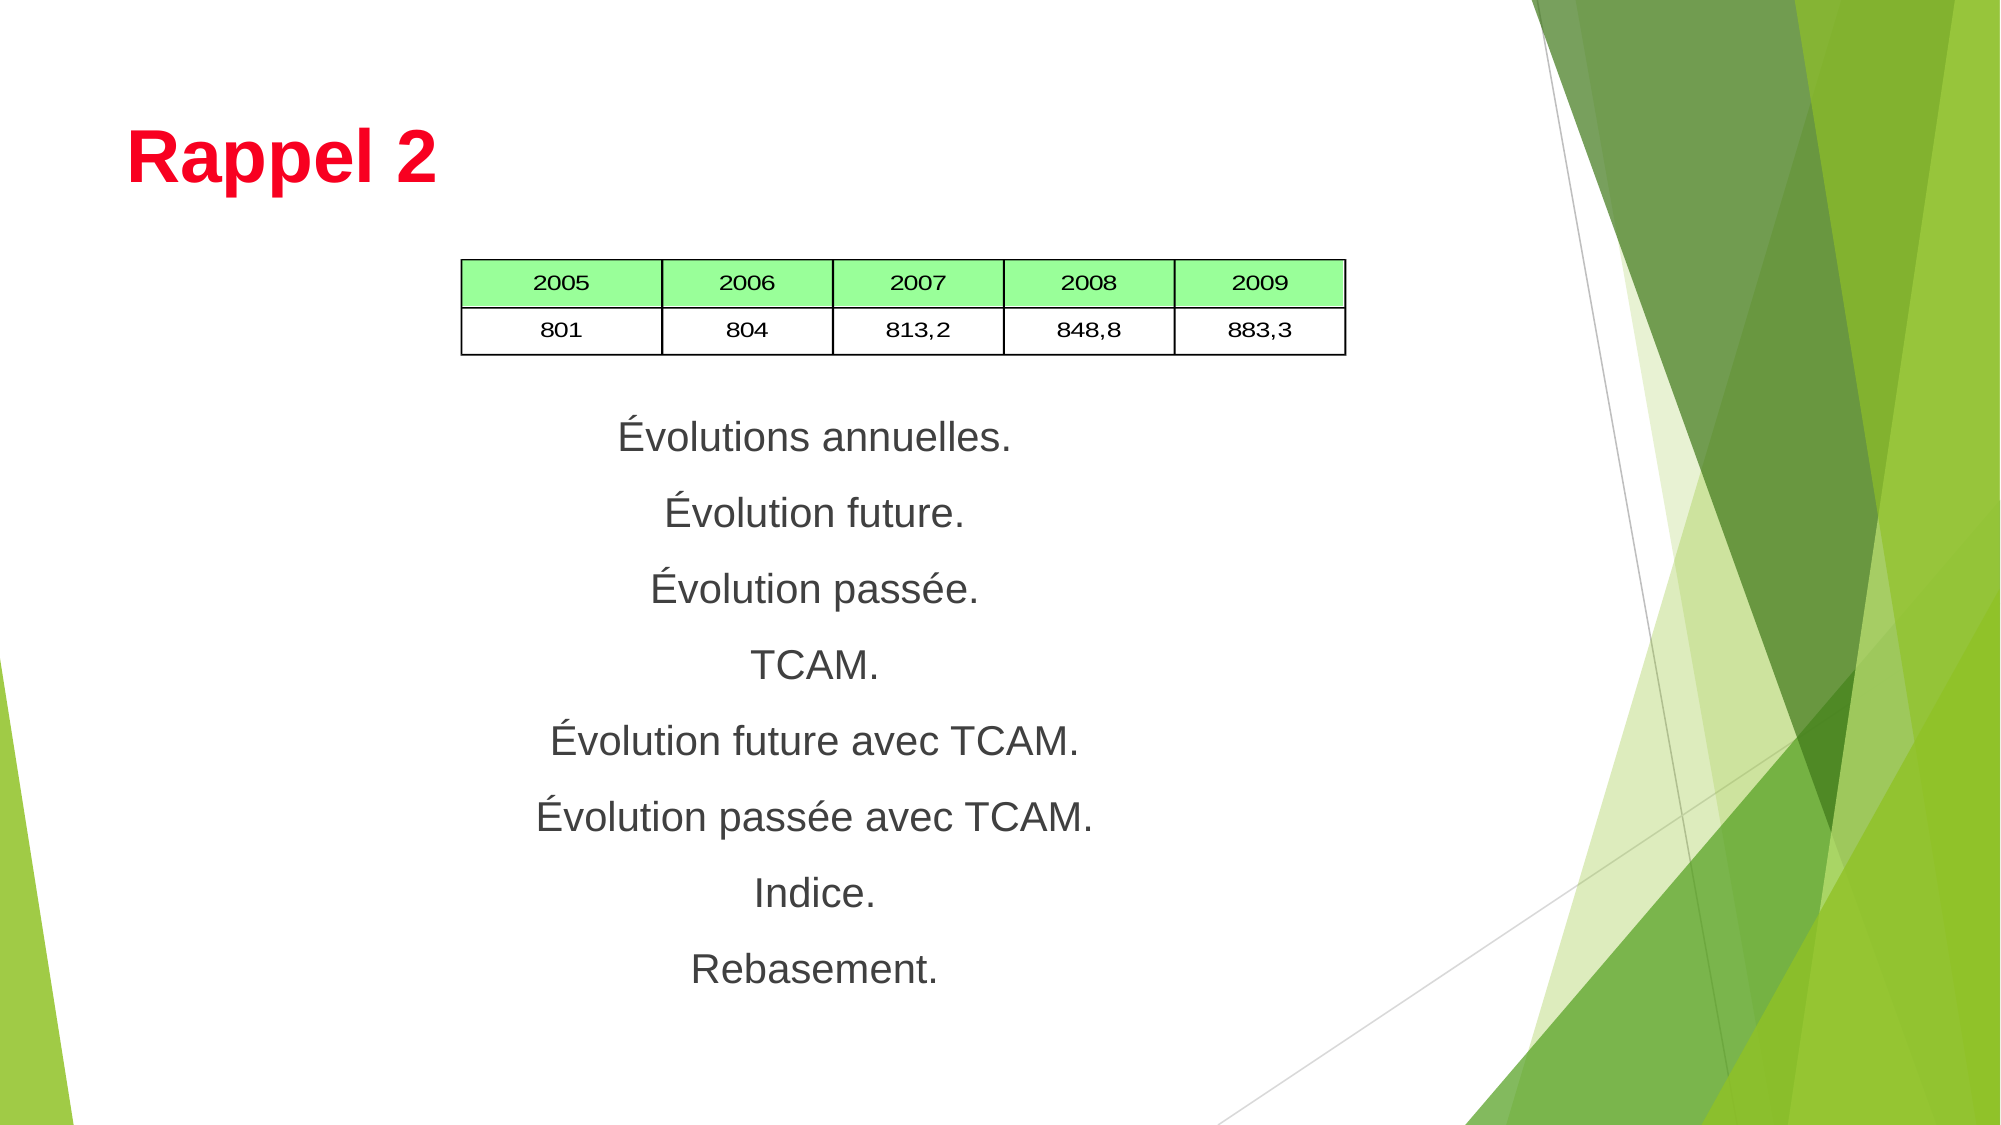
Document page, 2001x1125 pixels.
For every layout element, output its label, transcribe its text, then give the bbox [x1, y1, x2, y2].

list Évolutions annuelles. Évolution future. Évolution passée. TCAM. Évolution future avec TCAM. Évolution passée avec TCAM. Indice. Rebasement. [200, 413, 1430, 1115]
title Rappel 2 [111, 99, 1522, 235]
chart [460, 259, 1348, 357]
